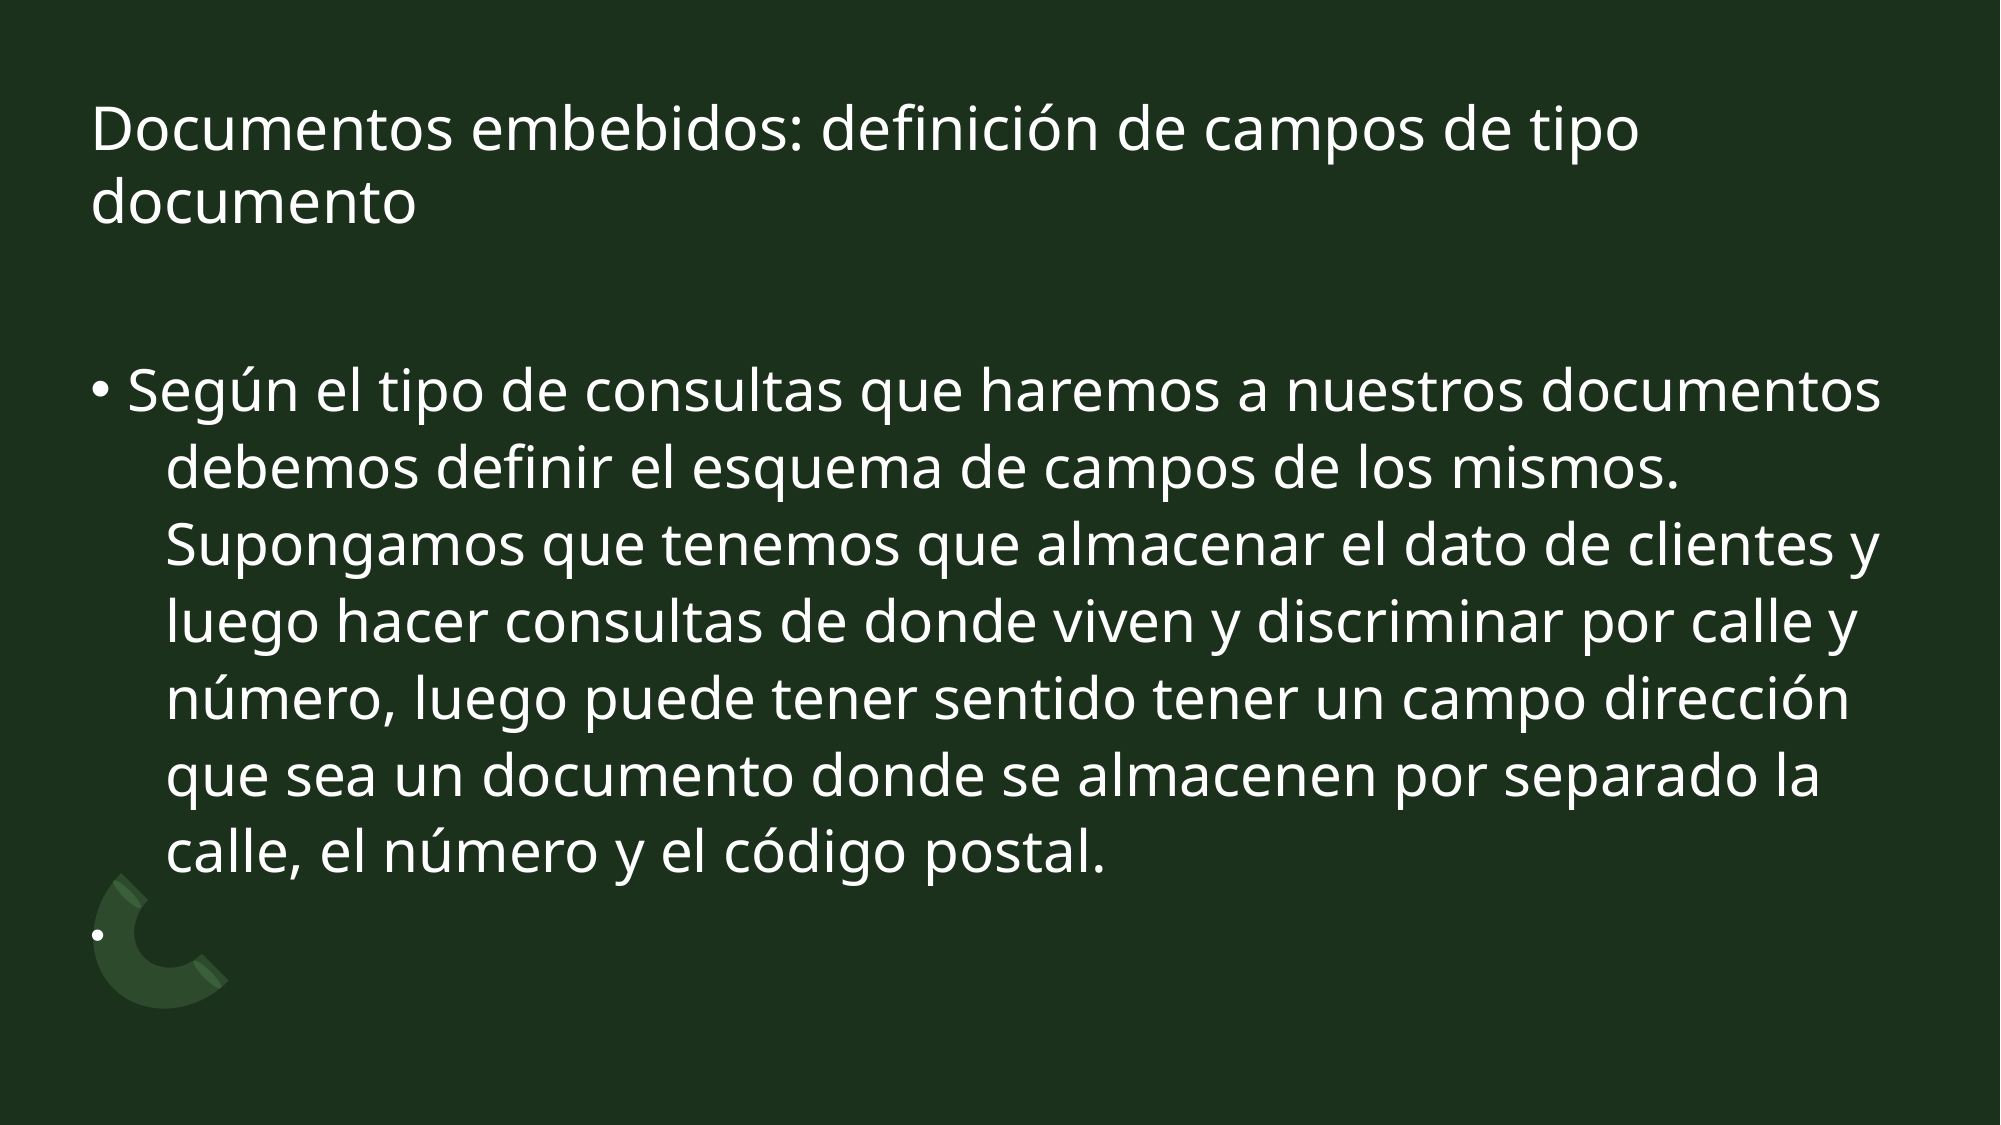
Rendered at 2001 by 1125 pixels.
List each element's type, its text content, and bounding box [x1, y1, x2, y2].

title Documentos embebidos: definición de campos de tipo documento [90, 90, 1910, 309]
list Según el tipo de consultas que haremos a nuestros documentos debemos definir el esquema de campos de los mismos. Supongamos que tenemos que almacenar el dato de clientes y luego hacer consultas de donde viven y discriminar por calle y número, luego puede tener sentido tener un campo dirección que sea un documento donde se almacenen por separado la calle, el número y el código postal. [90, 346, 1910, 1000]
